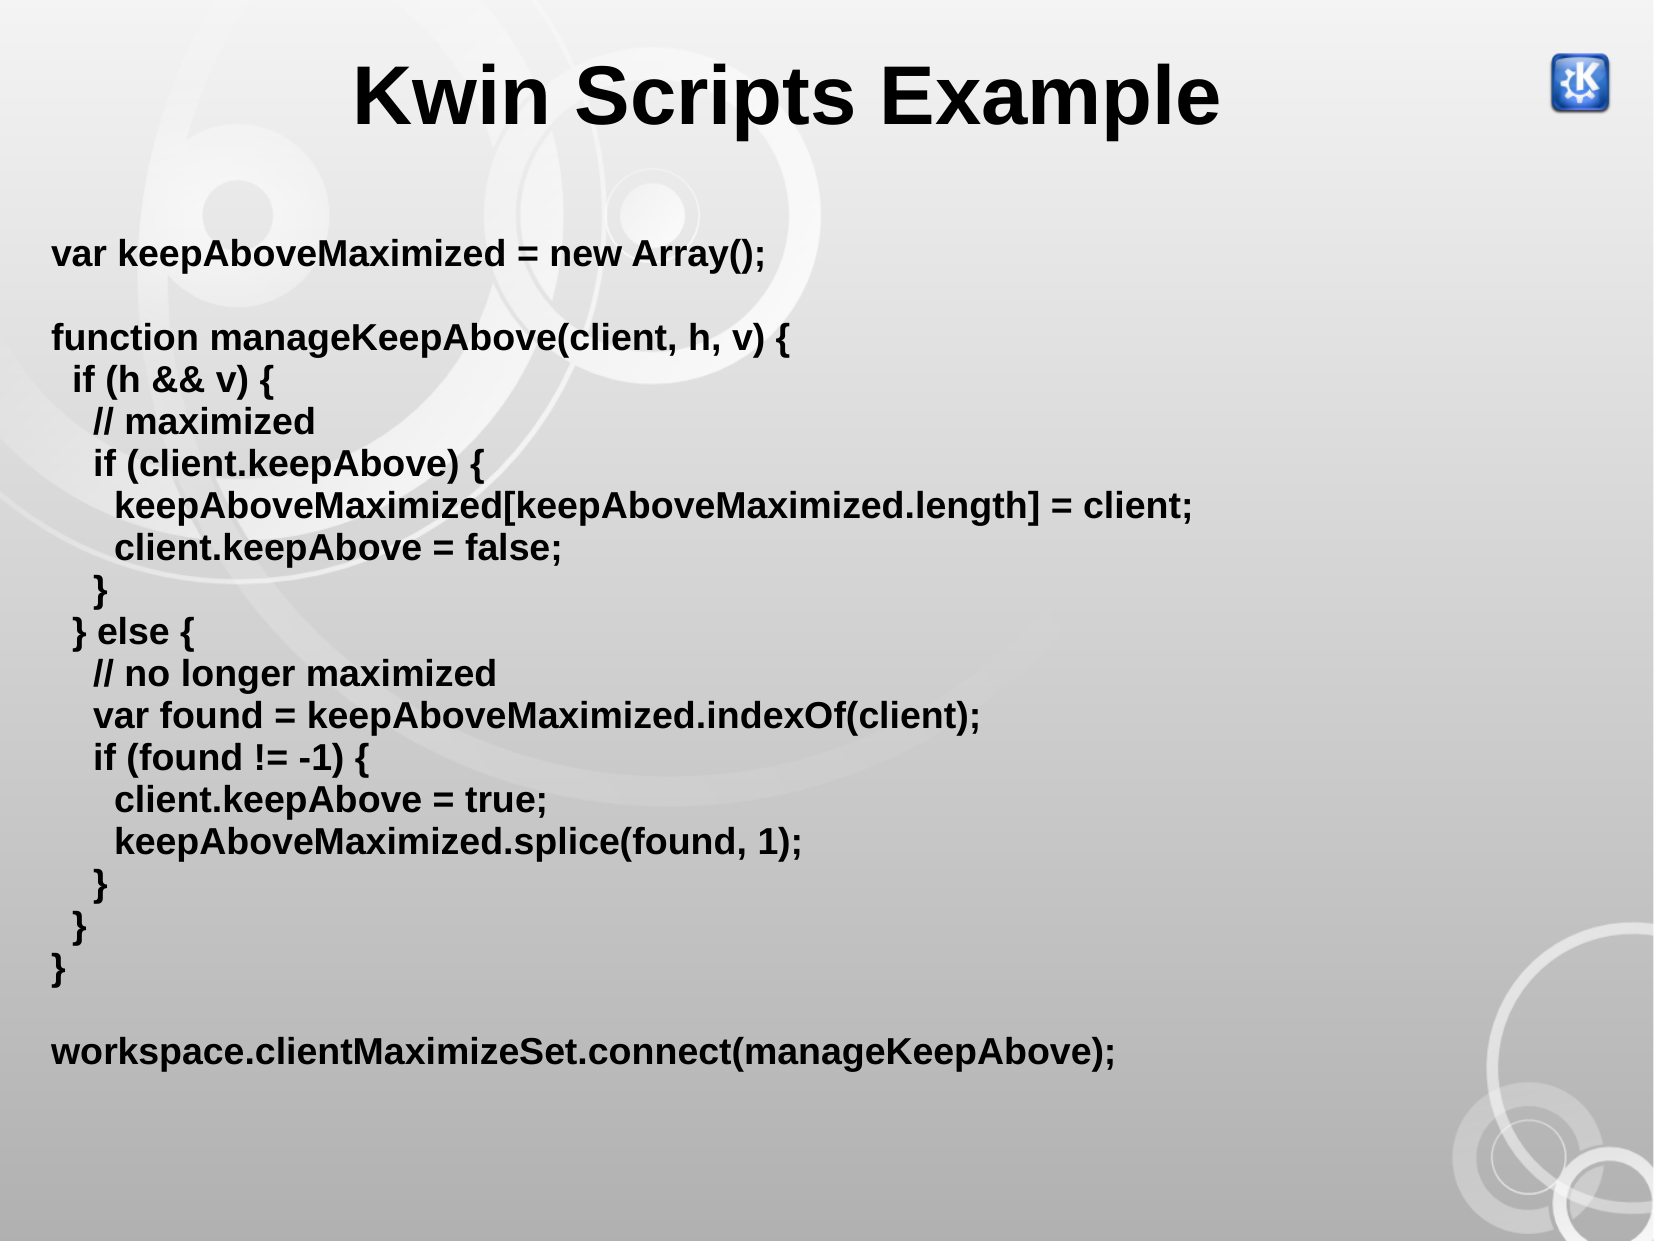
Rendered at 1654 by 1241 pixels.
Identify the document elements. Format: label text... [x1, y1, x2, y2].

text_box Kwin Scripts Example [15, 41, 1561, 150]
text_box var keepAboveMaximized = new Array(); function manageKeepAbove(client, h, v) { if (h && v) { // maximized if (client.keepAbove) { keepAboveMaximized[keepAboveMaximized.length] = client; client.keepAbove = false; } } else { // no longer maximized var found = keepAboveMaximized.indexOf(client); if (found != -1) { client.keepAbove = true; keepAboveMaximized.splice(found, 1); } } } workspace.clientMaximizeSet.connect(manageKeepAbove); [36, 225, 1642, 1080]
picture [0, 0, 1654, 1241]
